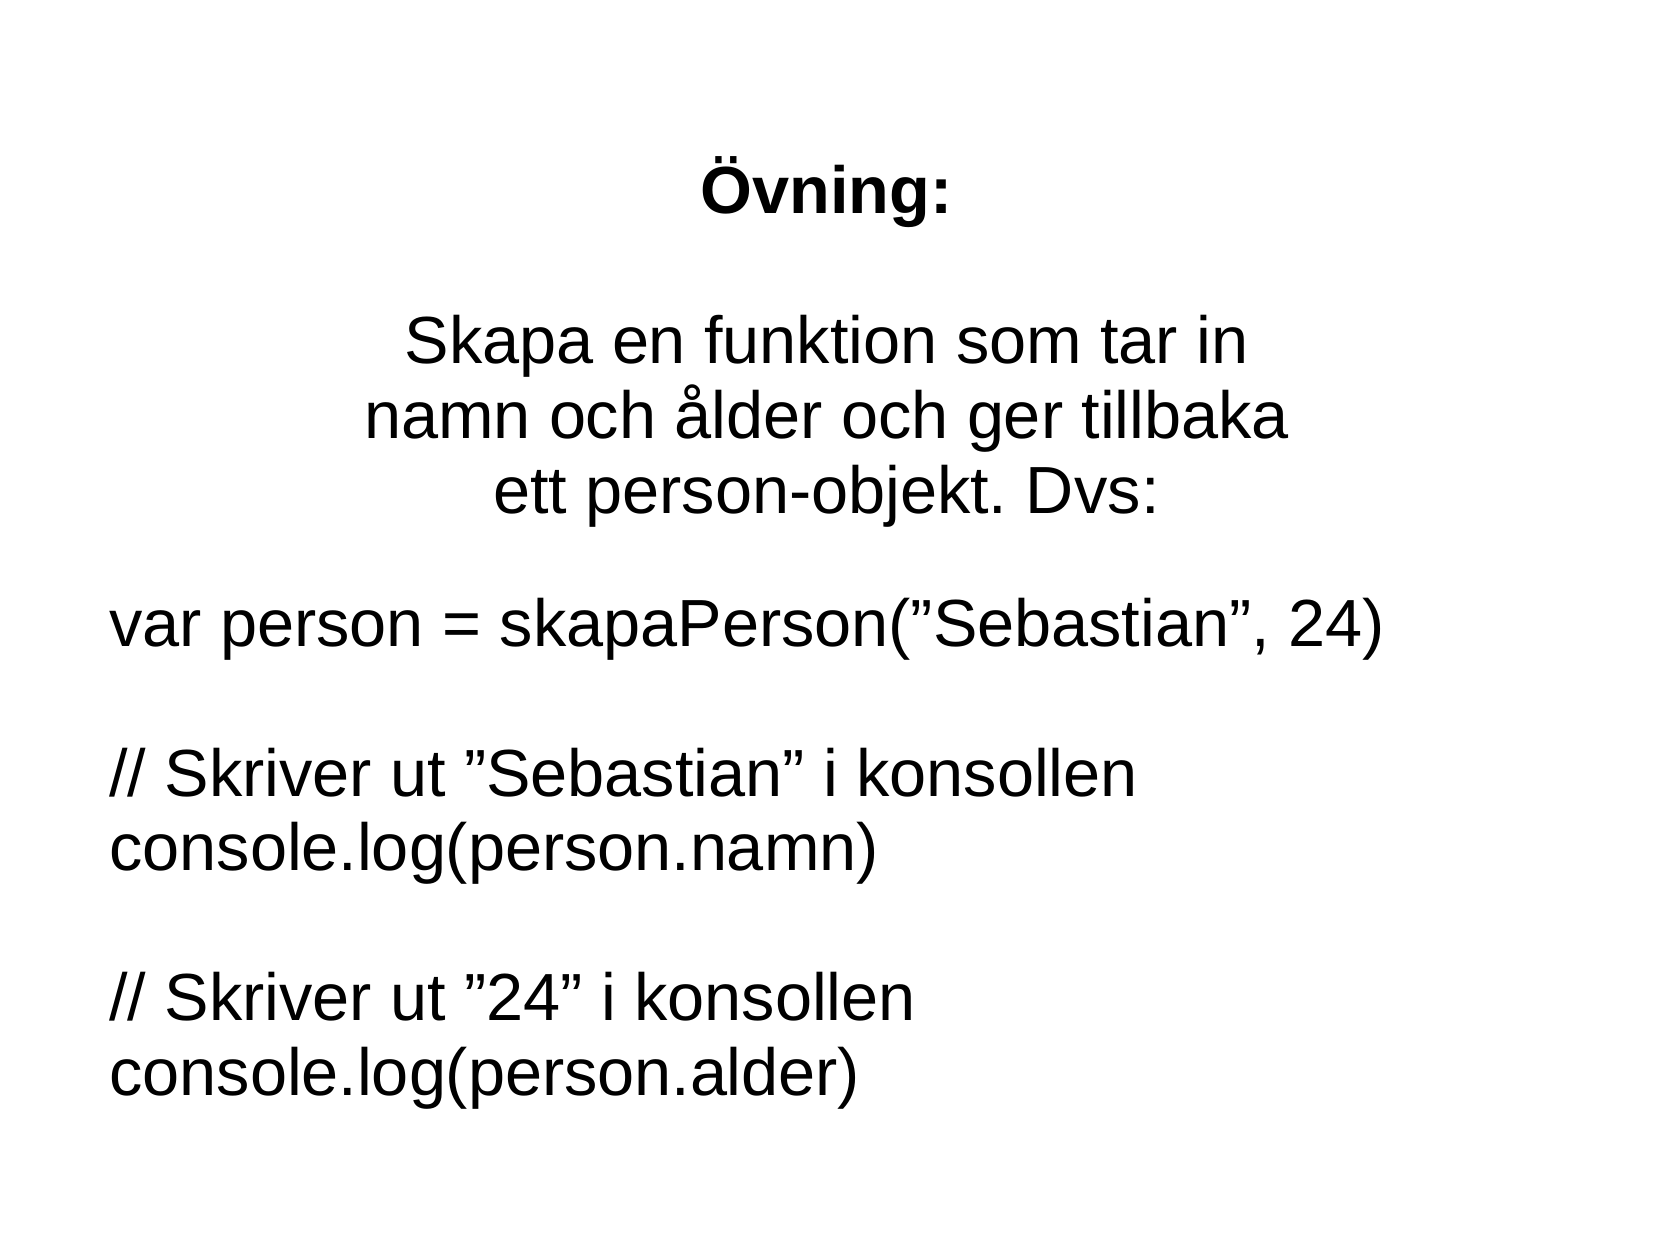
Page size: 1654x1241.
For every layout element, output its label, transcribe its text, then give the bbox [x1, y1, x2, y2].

text_box var person = skapaPerson(”Sebastian”, 24) // Skriver ut ”Sebastian” i konsollen console.log(person.namn) // Skriver ut ”24” i konsollen console.log(person.alder) [94, 578, 1560, 1134]
subtitle Övning: Skapa en funktion som tar in namn och ålder och ger tillbaka ett person-objekt. Dvs: [330, 153, 1323, 578]
